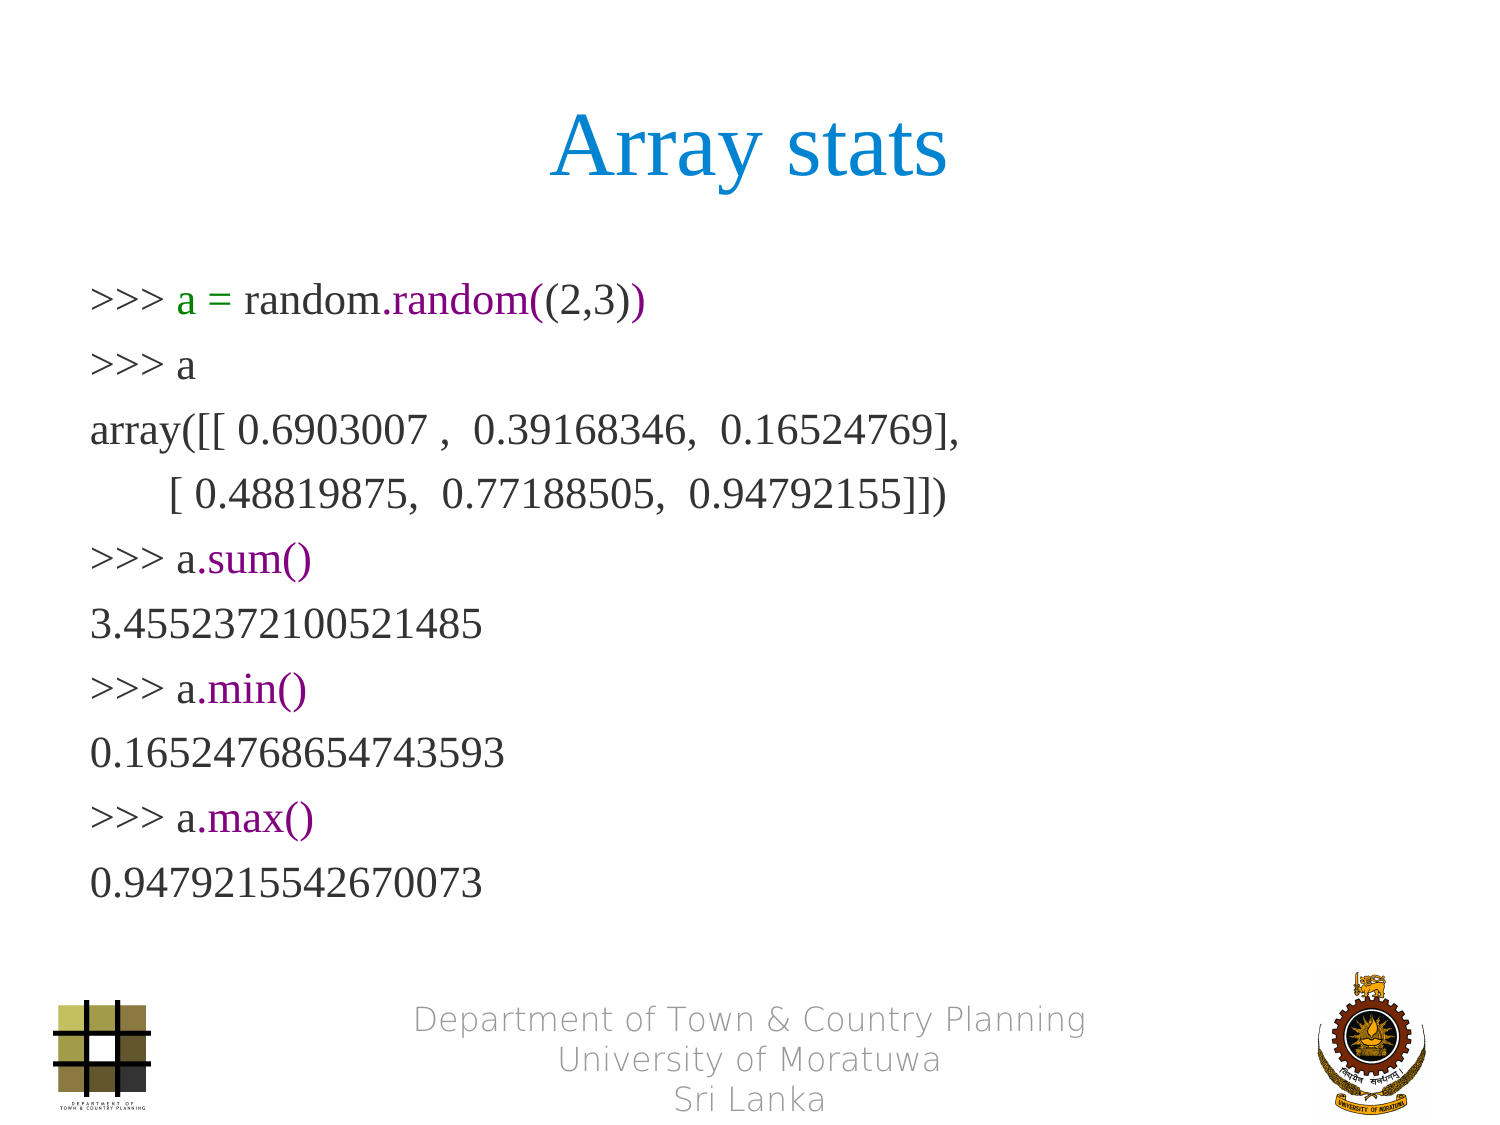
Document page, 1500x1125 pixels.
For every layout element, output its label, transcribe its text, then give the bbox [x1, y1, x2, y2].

picture [1312, 966, 1435, 1125]
picture [53, 1000, 151, 1110]
list >>> a = random.random((2,3)) >>> a array([[ 0.6903007 , 0.39168346, 0.16524769], [ 0.48819875, 0.77188505, 0.94792155]]) >>> a.sum() 3.4552372100521485 >>> a.min() 0.16524768654743593 >>> a.max() 0.9479215542670073 [75, 262, 1426, 916]
title Array stats [75, 45, 1426, 233]
